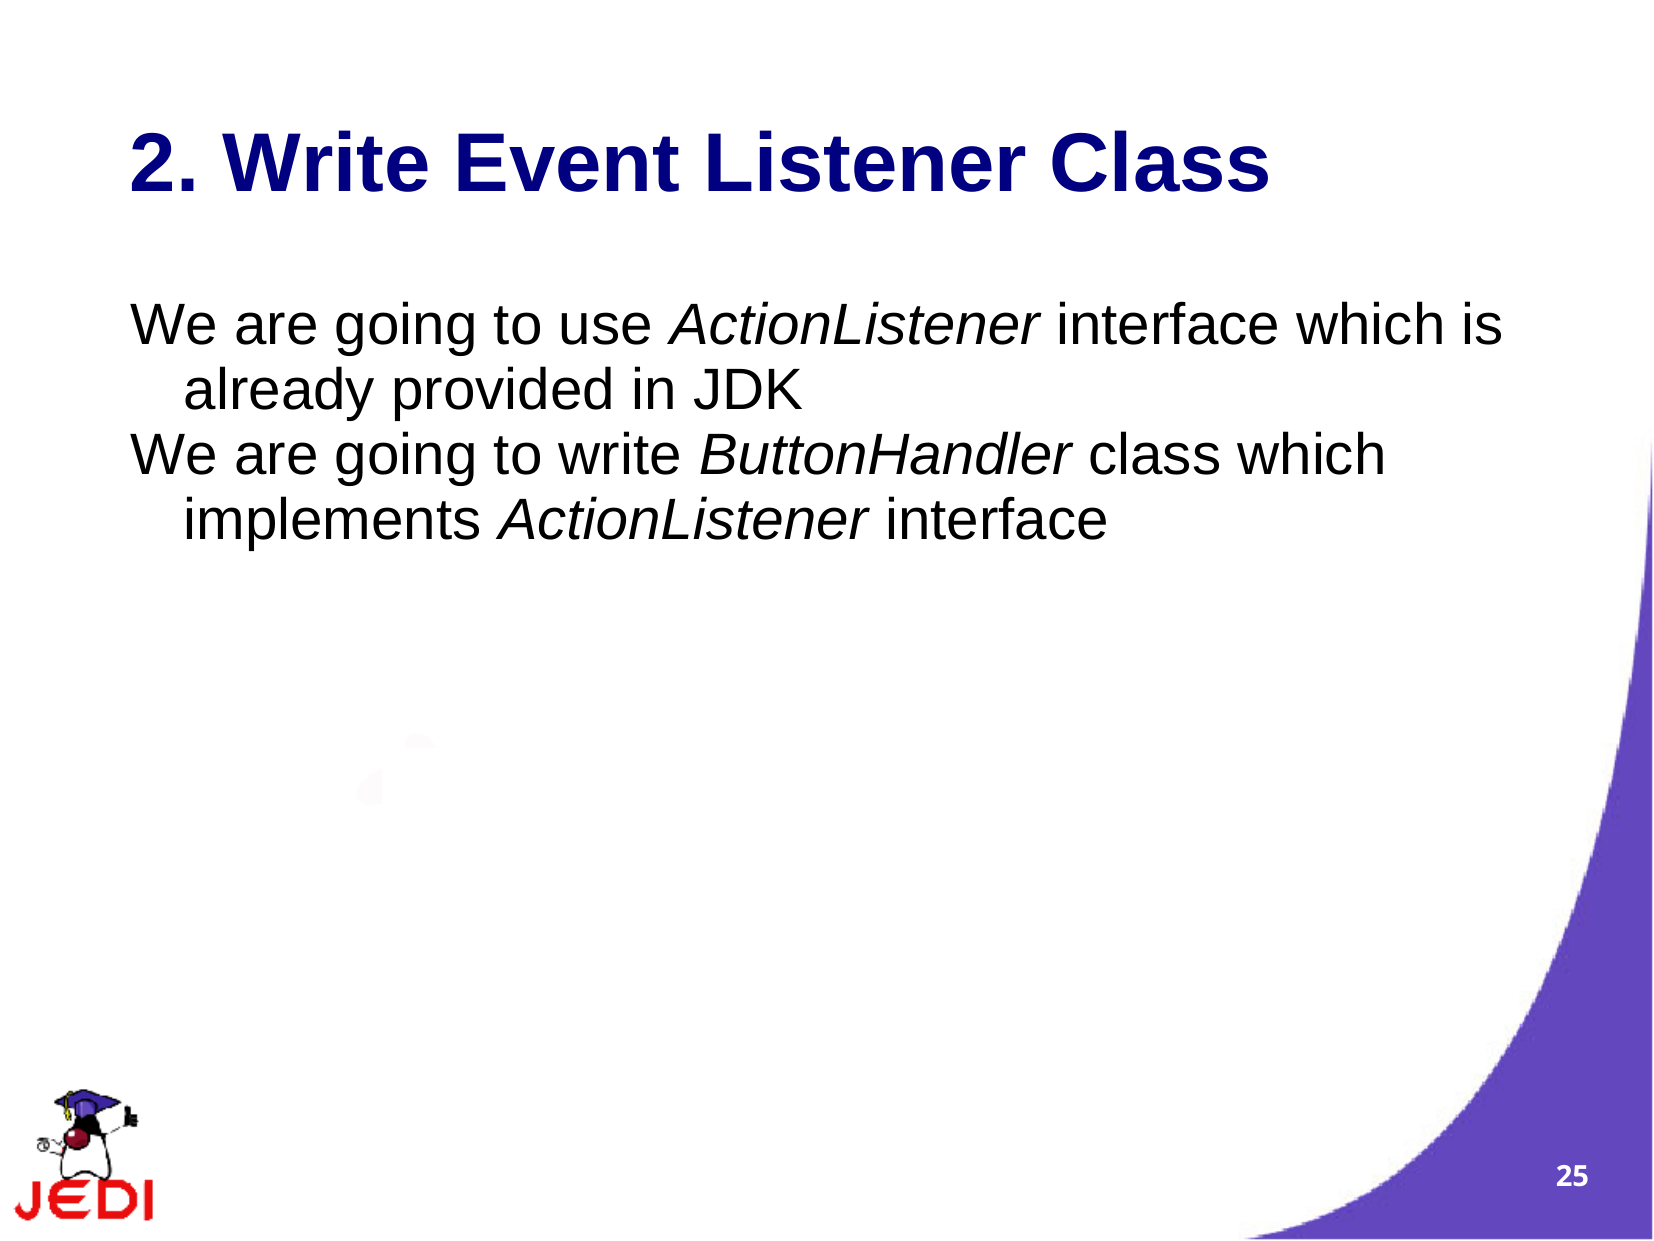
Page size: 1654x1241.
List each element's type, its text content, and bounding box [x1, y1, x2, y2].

list We are going to use ActionListener interface which is already provided in JDK We are going to write ButtonHandler class which implements ActionListener interface [112, 291, 1654, 1074]
picture [0, 0, 1654, 1241]
title 2. Write Event Listener Class [129, 58, 1483, 266]
